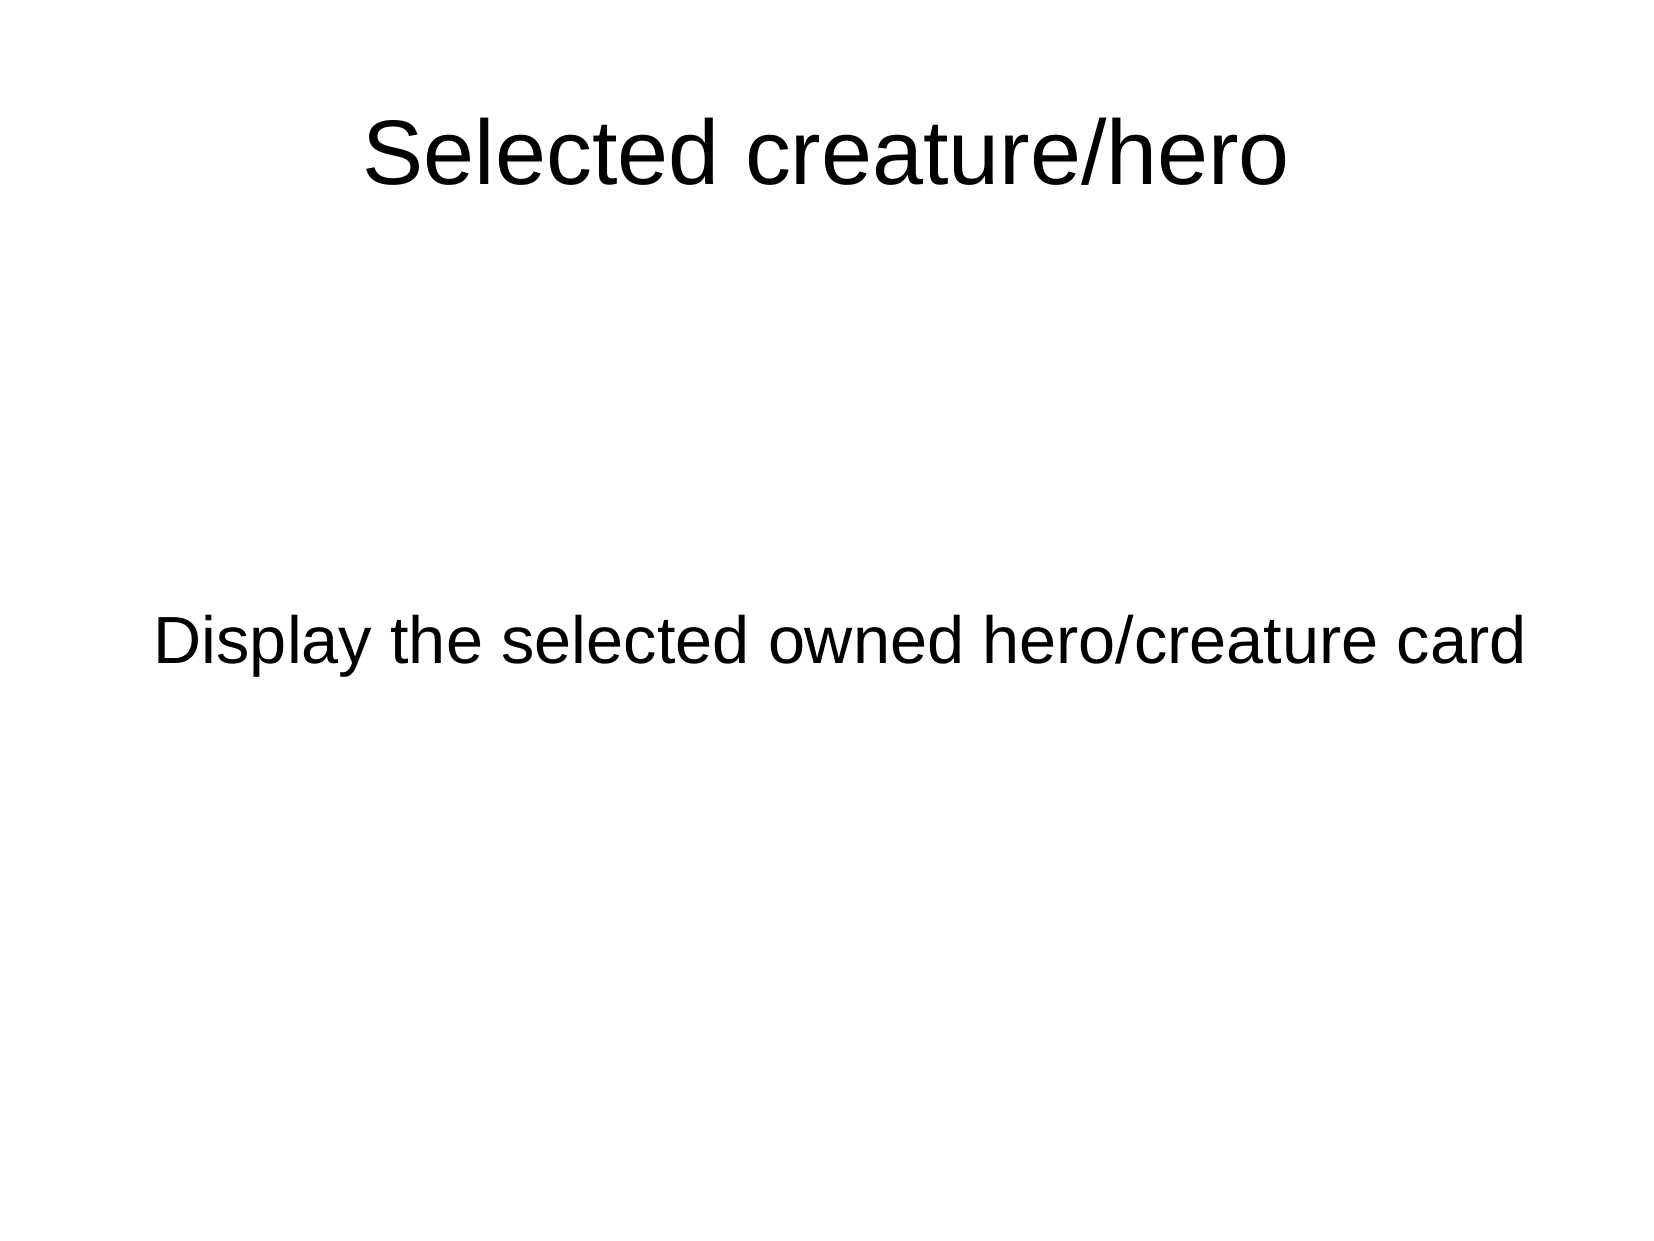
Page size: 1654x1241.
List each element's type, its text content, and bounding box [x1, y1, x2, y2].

title Selected creature/hero [82, 49, 1571, 257]
list Display the selected owned hero/creature card [82, 290, 1571, 1109]
